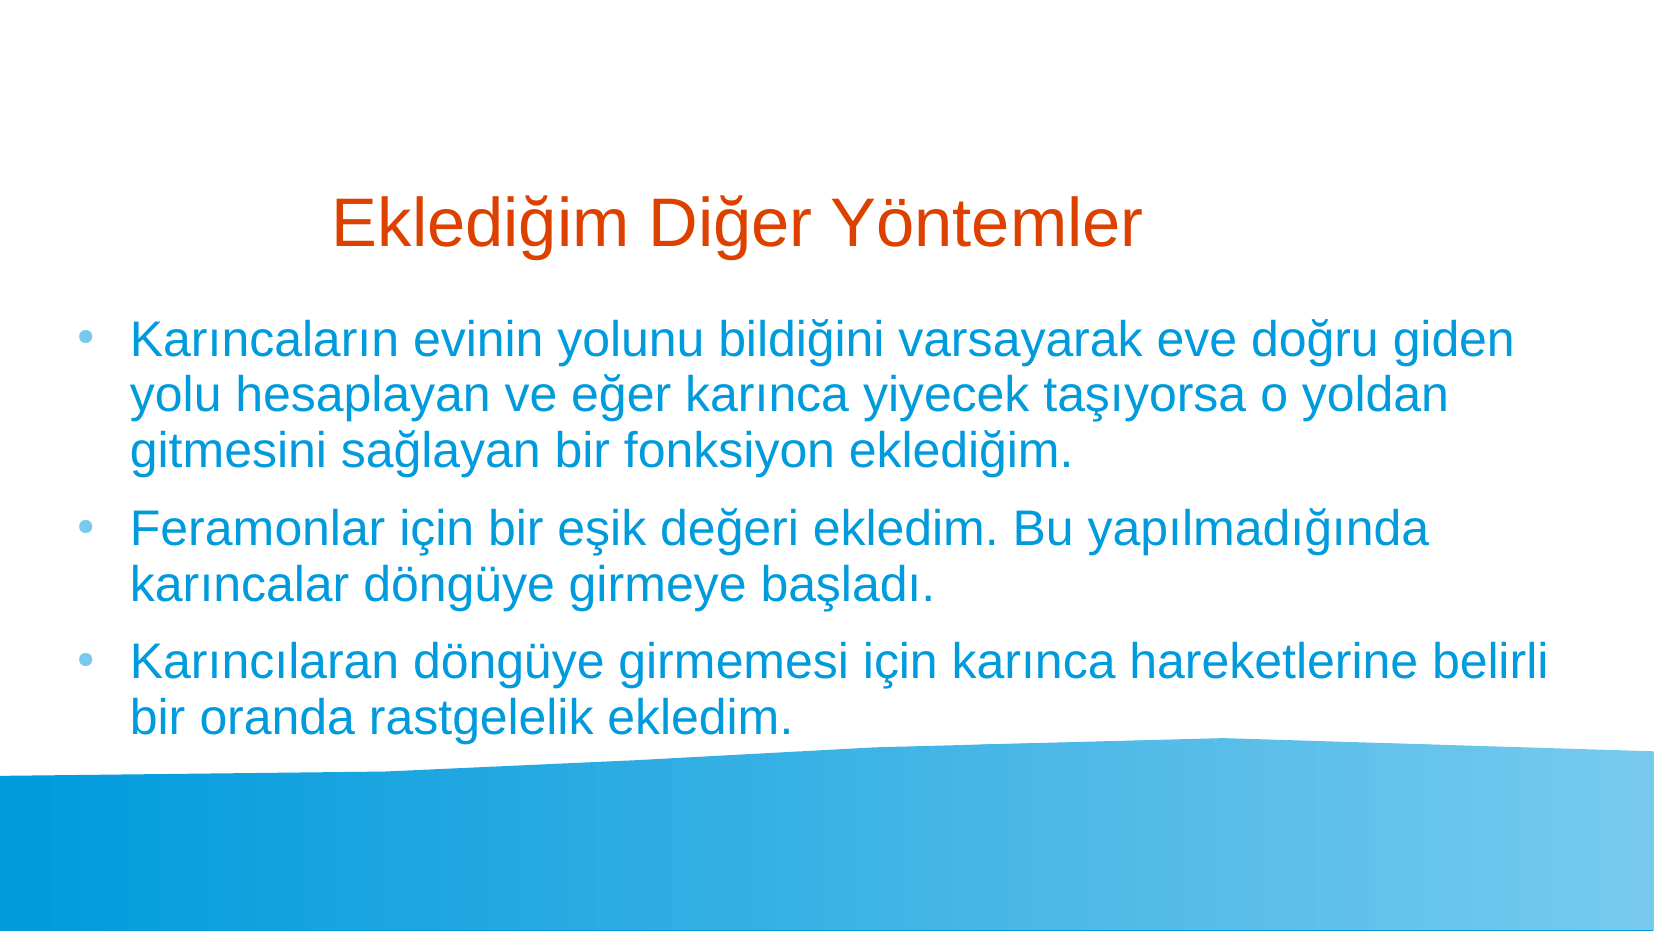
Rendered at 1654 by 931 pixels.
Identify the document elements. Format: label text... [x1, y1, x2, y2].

title Eklediğim Diğer Yöntemler [0, 133, 1477, 311]
list Karıncaların evinin yolunu bildiğini varsayarak eve doğru giden yolu hesaplayan ve eğer karınca yiyecek taşıyorsa o yoldan gitmesini sağlayan bir fonksiyon eklediğim. Feramonlar için bir eşik değeri ekledim. Bu yapılmadığında karıncalar döngüye girmeye başladı. Karıncılaran döngüye girmemesi için karınca hareketlerine belirli bir oranda rastgelelik ekledim. [59, 310, 1595, 764]
